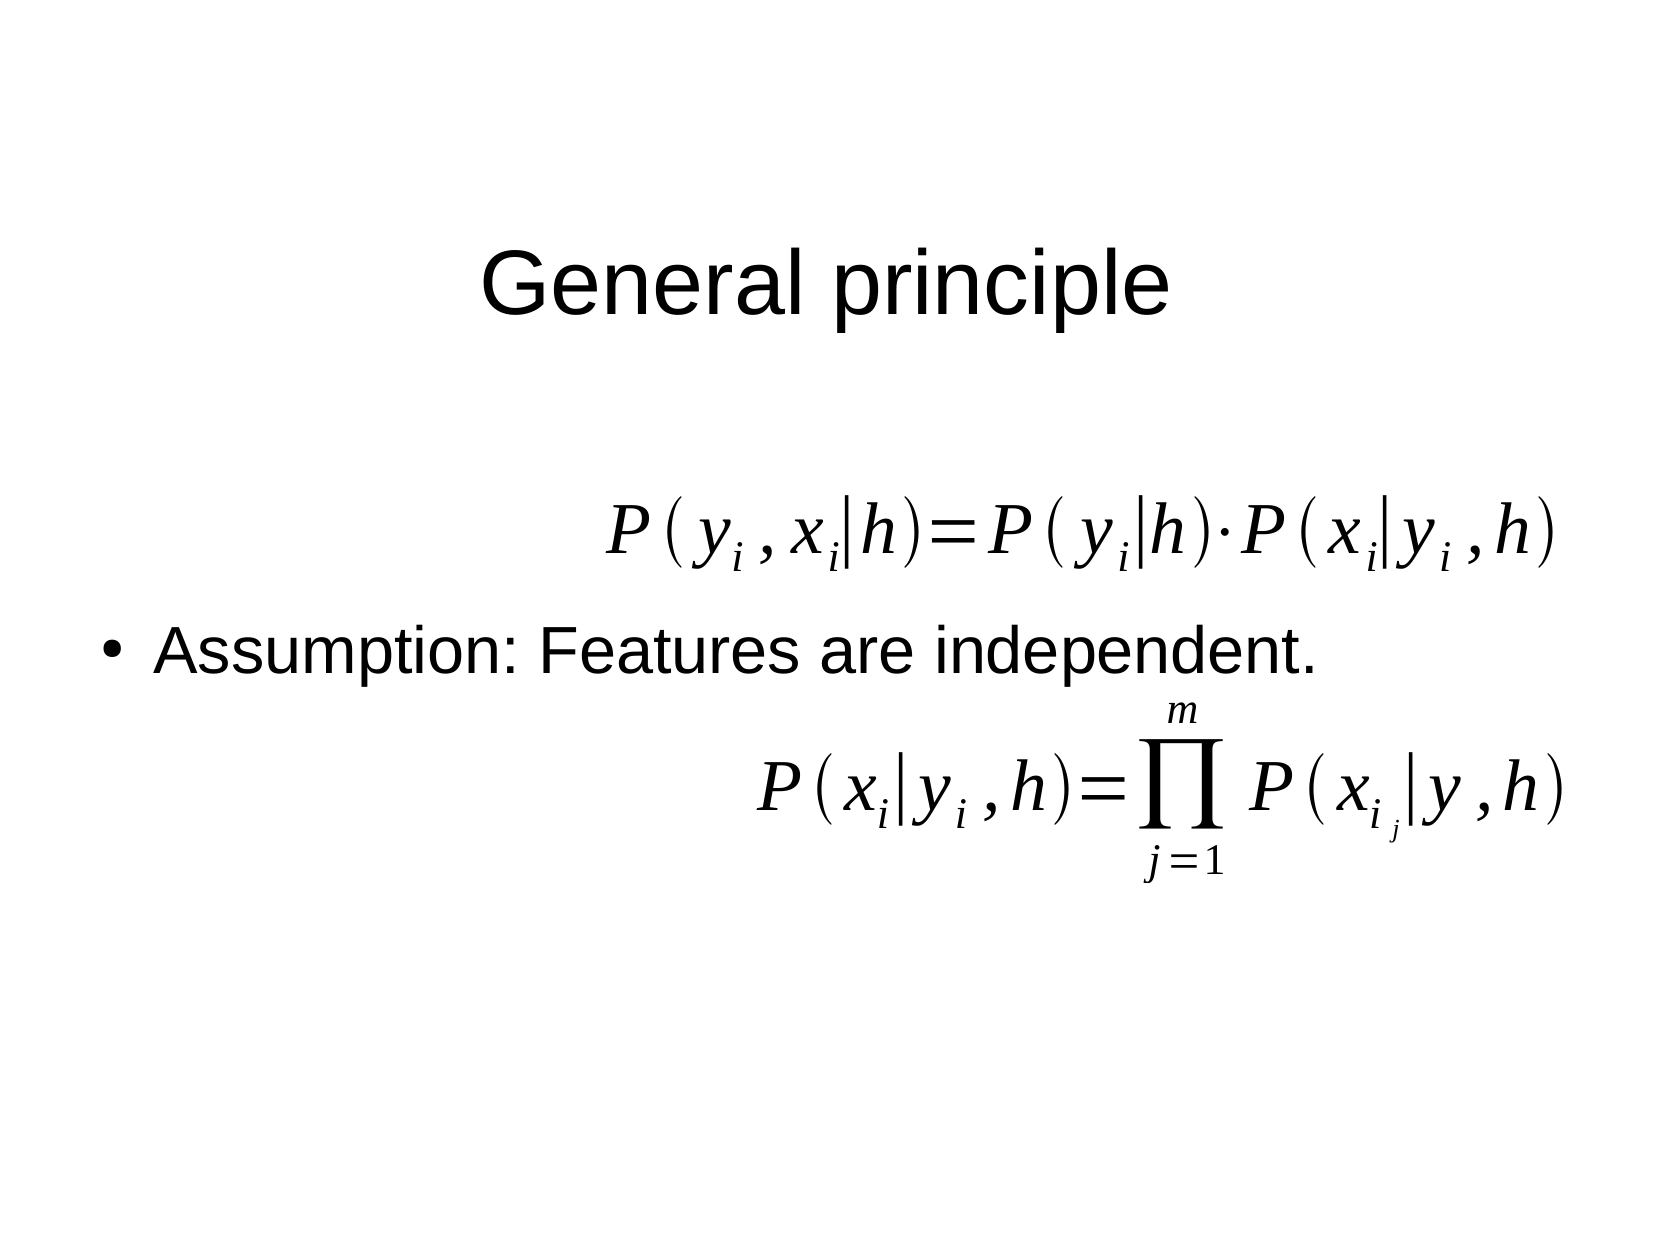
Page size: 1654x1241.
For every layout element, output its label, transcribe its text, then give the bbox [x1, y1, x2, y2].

title General principle [82, 186, 1571, 380]
list Assumption: Features are independent. [82, 508, 1571, 1241]
chart [734, 687, 1586, 883]
chart [583, 489, 1578, 581]
